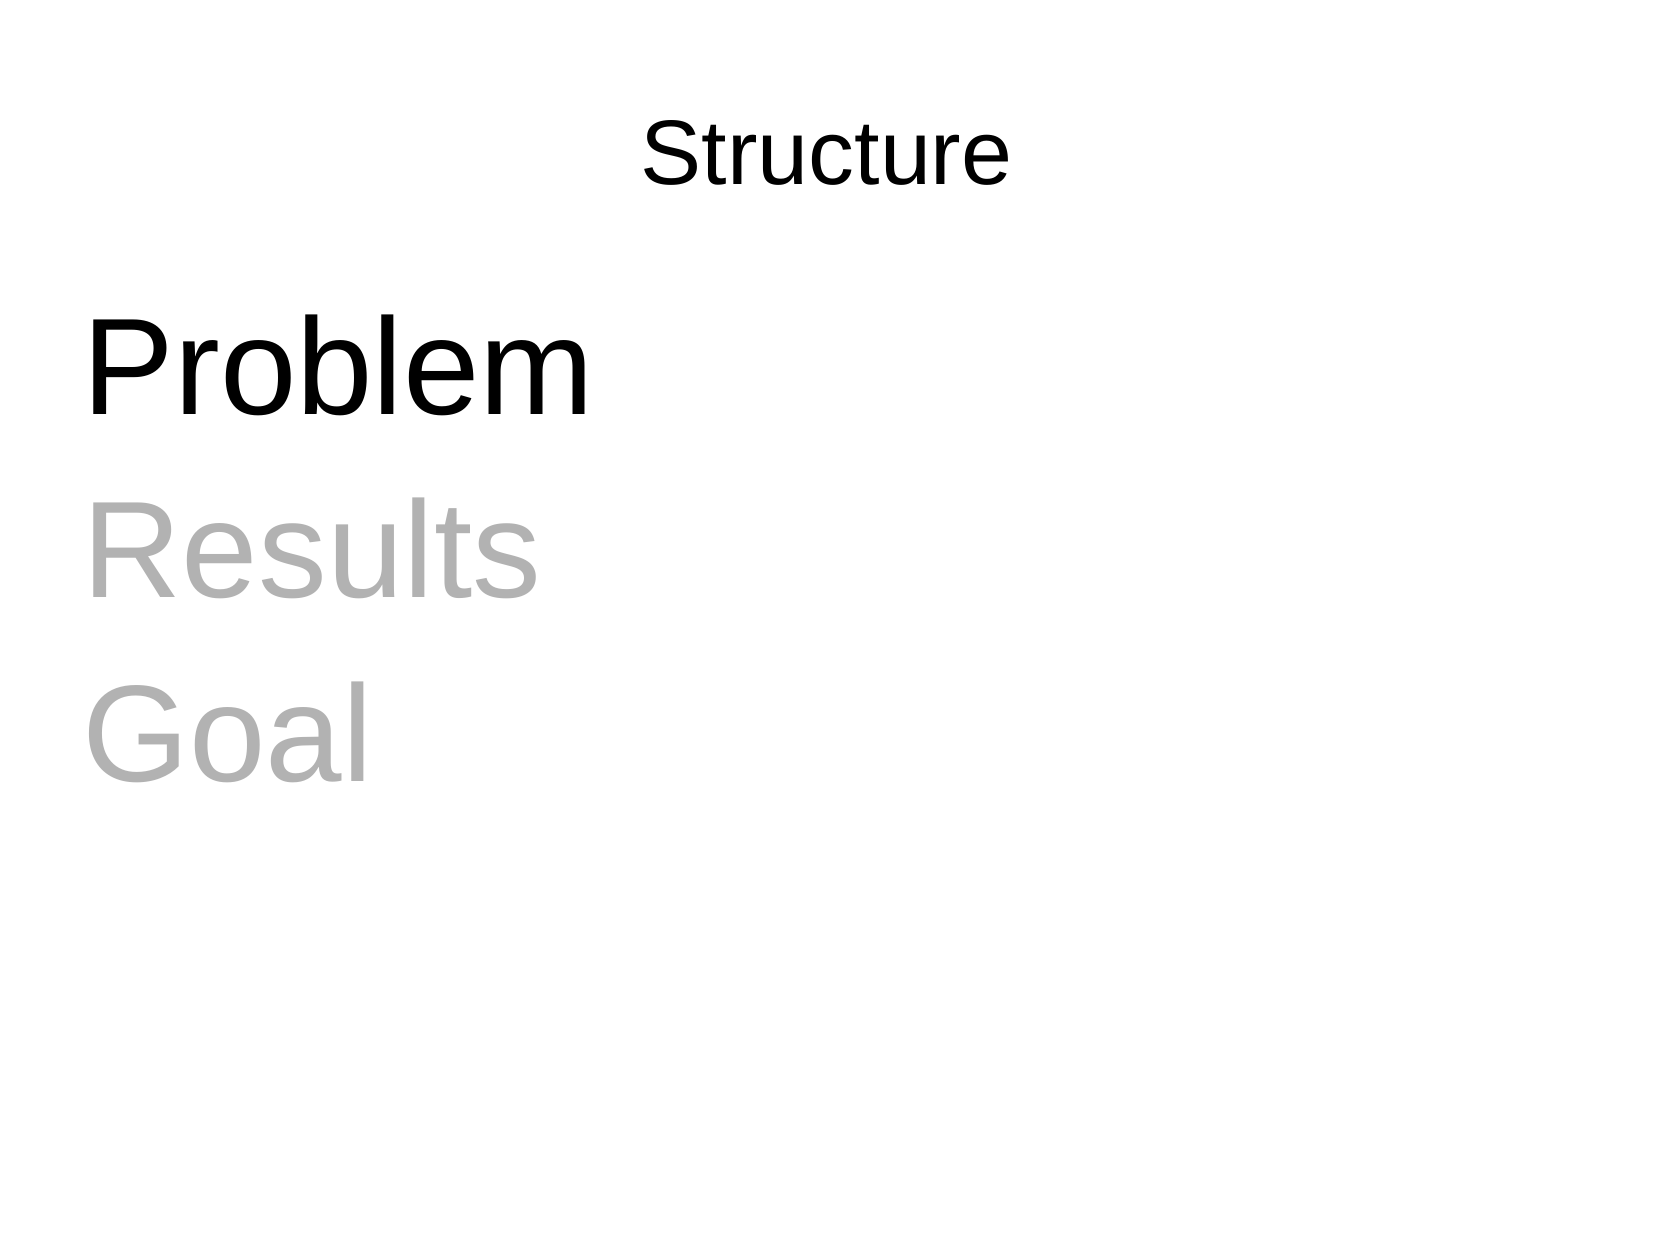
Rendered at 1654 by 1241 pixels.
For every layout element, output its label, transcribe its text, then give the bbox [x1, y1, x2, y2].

title Structure [82, 49, 1571, 257]
list Problem Results Goal [82, 290, 1571, 1010]
